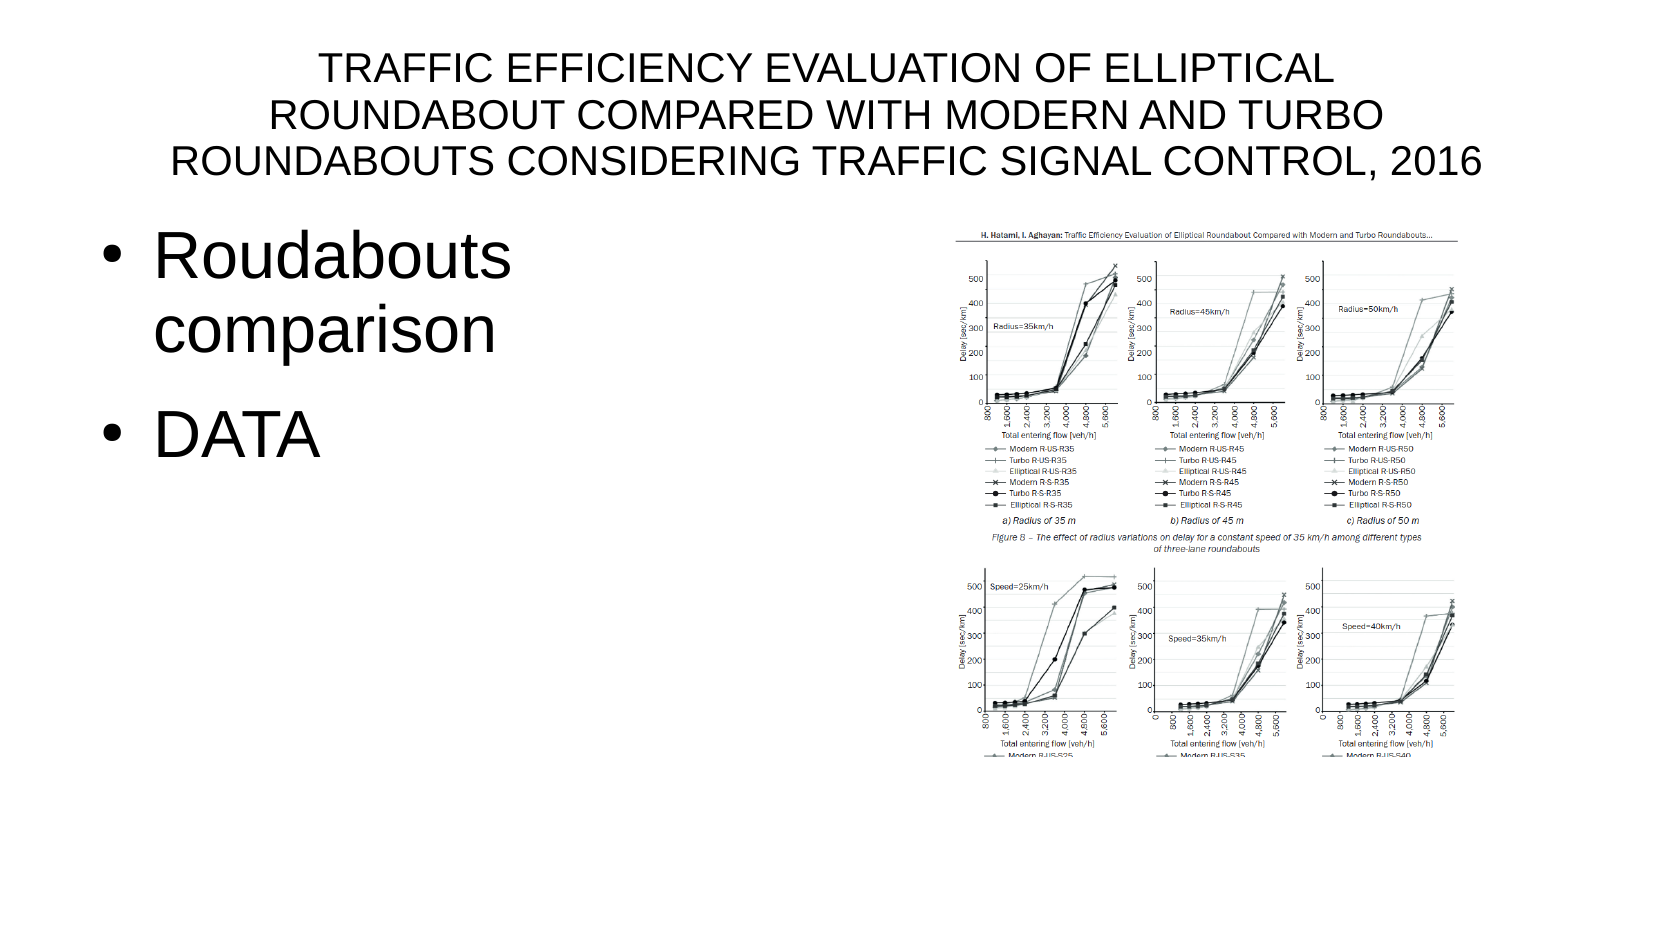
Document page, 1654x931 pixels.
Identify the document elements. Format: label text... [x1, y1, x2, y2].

list Roudabouts comparison DATA [82, 217, 809, 758]
title TRAFFIC EFFICIENCY EVALUATION OF ELLIPTICAL ROUNDABOUT COMPARED WITH MODERN AND TURBO ROUNDABOUTS CONSIDERING TRAFFIC SIGNAL CONTROL, 2016 [82, 37, 1571, 193]
picture [936, 217, 1480, 758]
